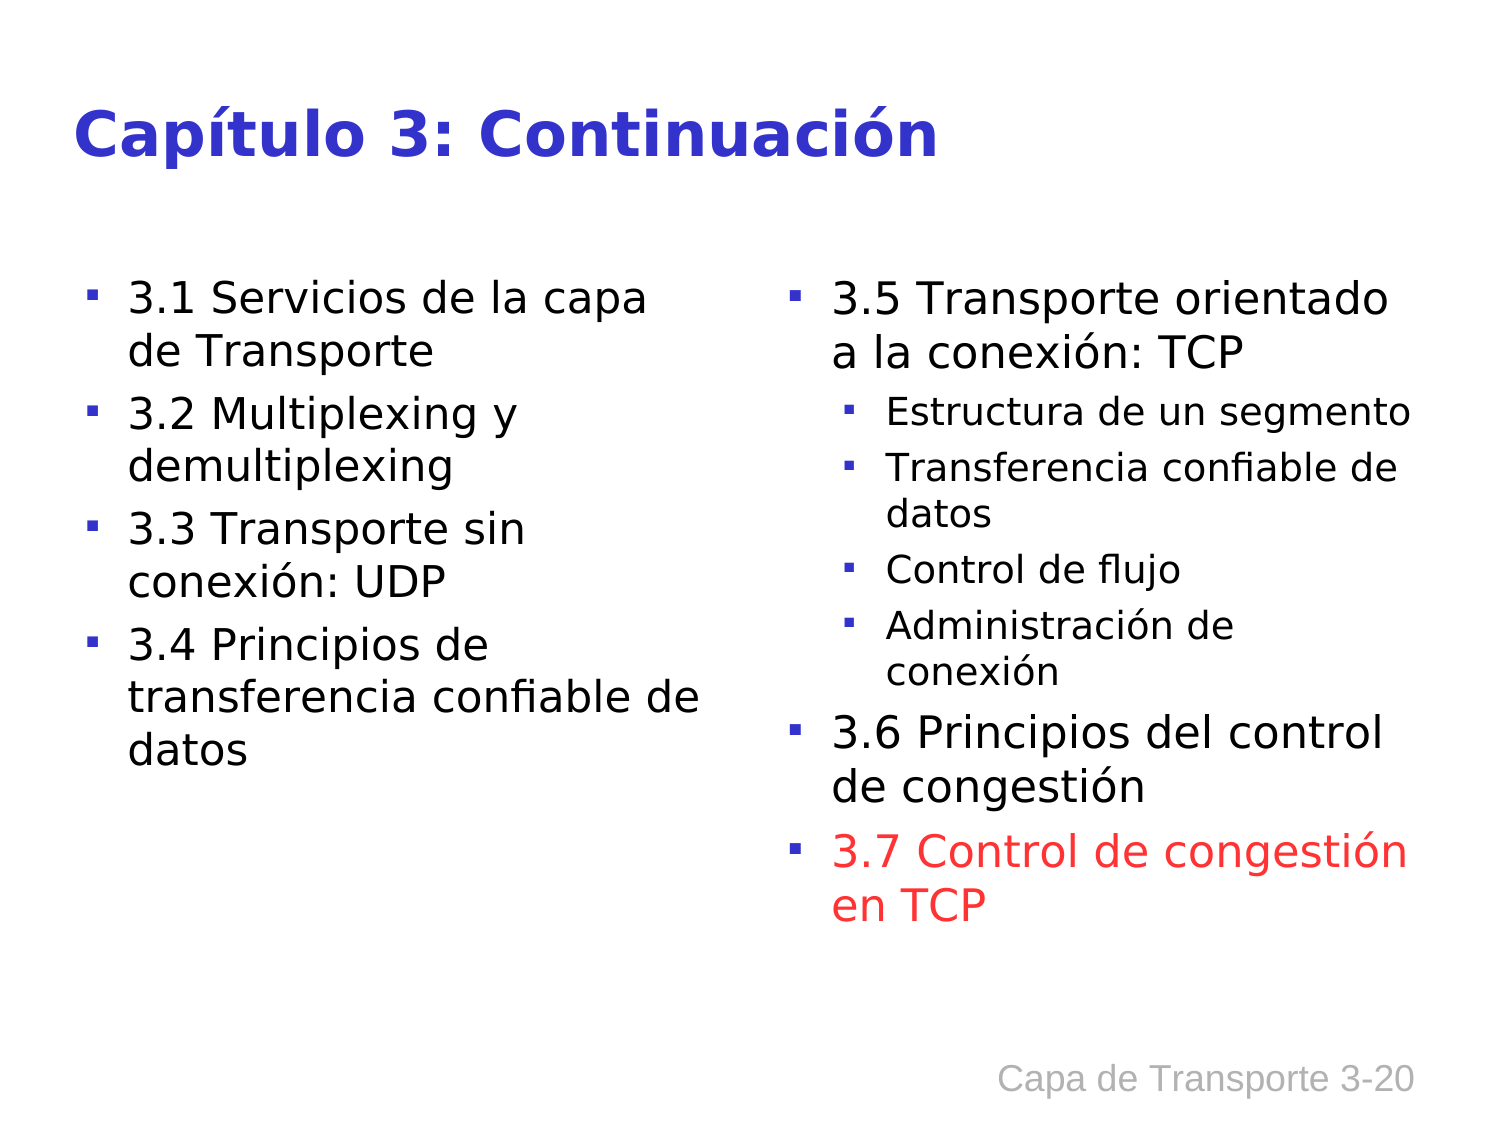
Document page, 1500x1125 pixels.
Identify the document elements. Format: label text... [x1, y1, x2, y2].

list 3.1 Servicios de la capa de Transporte 3.2 Multiplexing y demultiplexing 3.3 Transporte sin conexión: UDP 3.4 Principios de transferencia confiable de datos [59, 262, 729, 1047]
list 3.5 Transporte orientado a la conexión: TCP Estructura de un segmento Transferencia confiable de datos Control de flujo Administración de conexión 3.6 Principios del control de congestión 3.7 Control de congestión en TCP [761, 262, 1431, 1047]
title Capítulo 3: Continuación [59, 37, 1430, 225]
